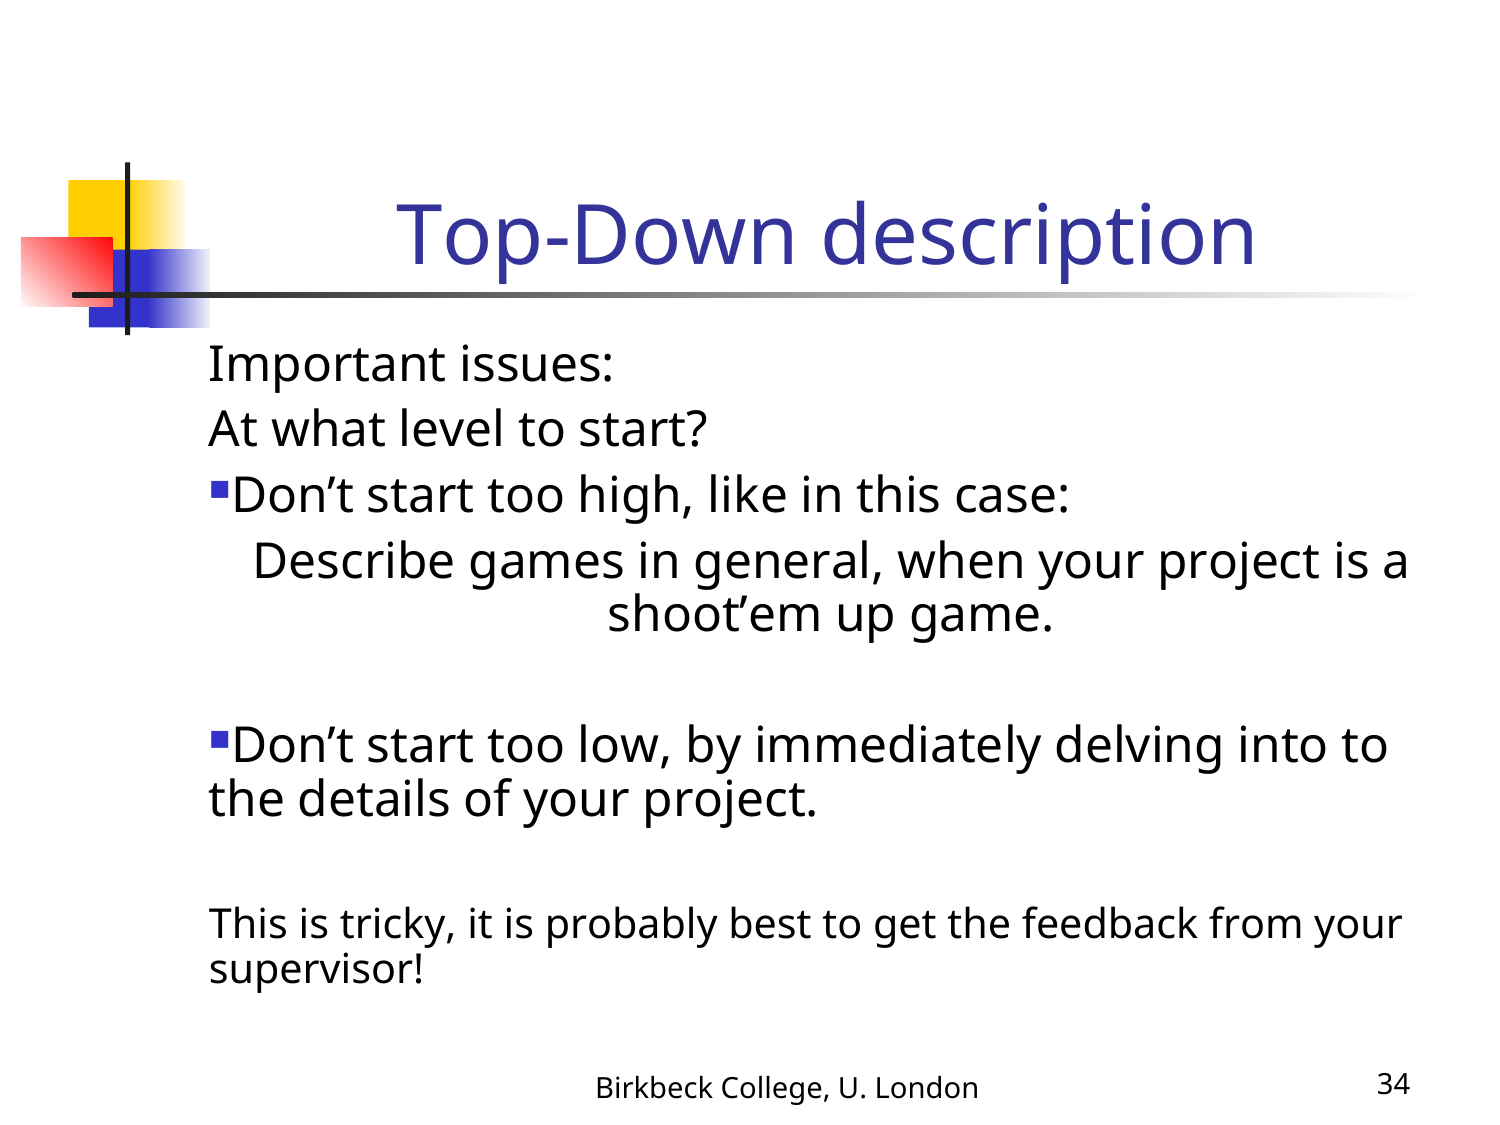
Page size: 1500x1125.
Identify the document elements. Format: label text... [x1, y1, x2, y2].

text_box <number> [1112, 1037, 1426, 1113]
list Important issues: At what level to start? Don’t start too high, like in this case: Describe games in general, when your project is a shoot’em up game. Don’t start too low, by immediately delving into to the details of your project. This is tricky, it is probably best to get the feedback from your supervisor! [193, 331, 1469, 1007]
title Top-Down description [188, 101, 1468, 289]
text_box Birkbeck College, U. London [549, 1037, 1026, 1113]
